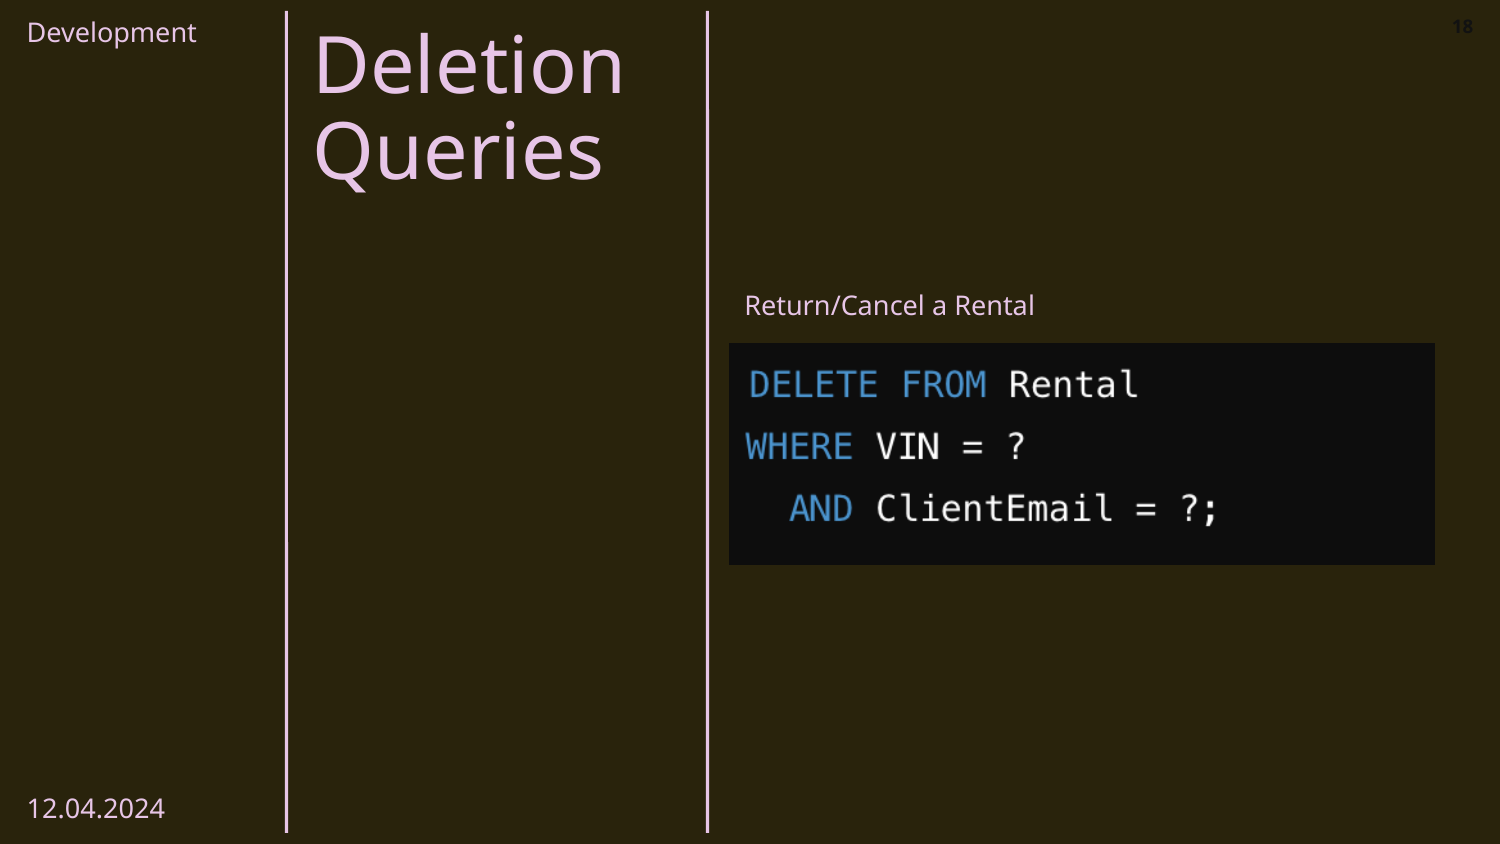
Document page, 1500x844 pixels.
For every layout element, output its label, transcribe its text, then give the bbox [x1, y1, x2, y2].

list Return/Cancel a Rental [729, 279, 1088, 330]
picture [729, 343, 1435, 565]
list Development [11, 6, 264, 58]
list Deletion Queries [297, 10, 696, 88]
slide_number <number> [1434, 0, 1489, 65]
list 12.04.2024 [11, 782, 264, 833]
